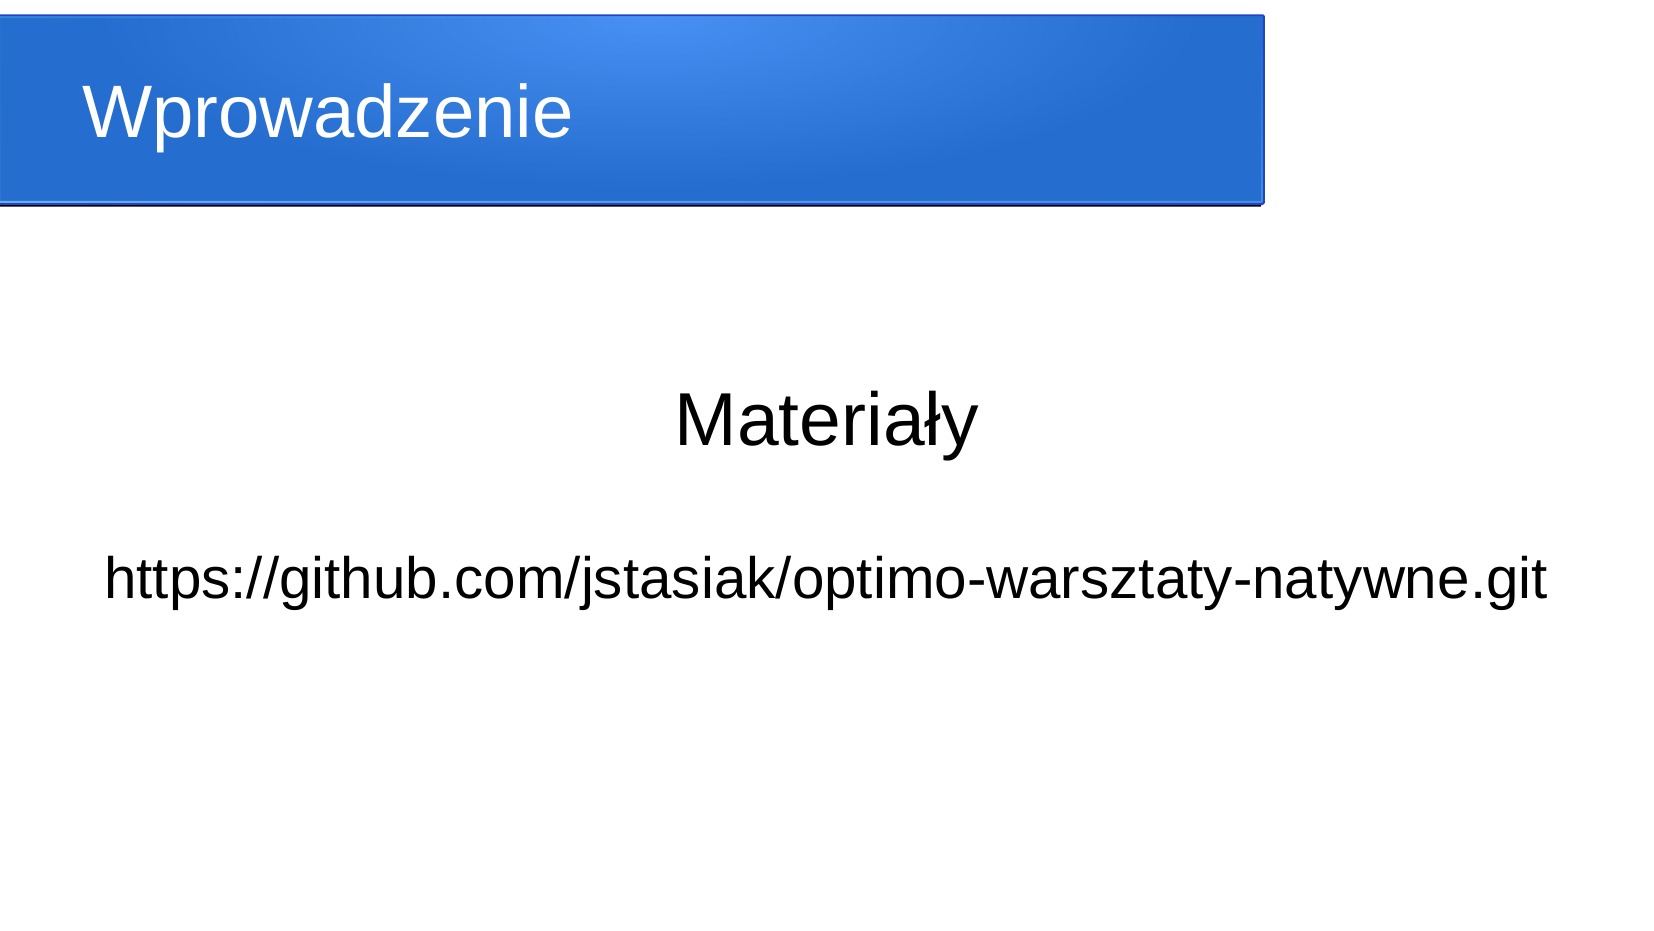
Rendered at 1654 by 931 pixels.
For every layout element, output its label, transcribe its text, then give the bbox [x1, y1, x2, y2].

subtitle Materiały https://github.com/jstasiak/optimo-warsztaty-natywne.git [82, 224, 1571, 764]
title Wprowadzenie [82, 35, 1235, 189]
